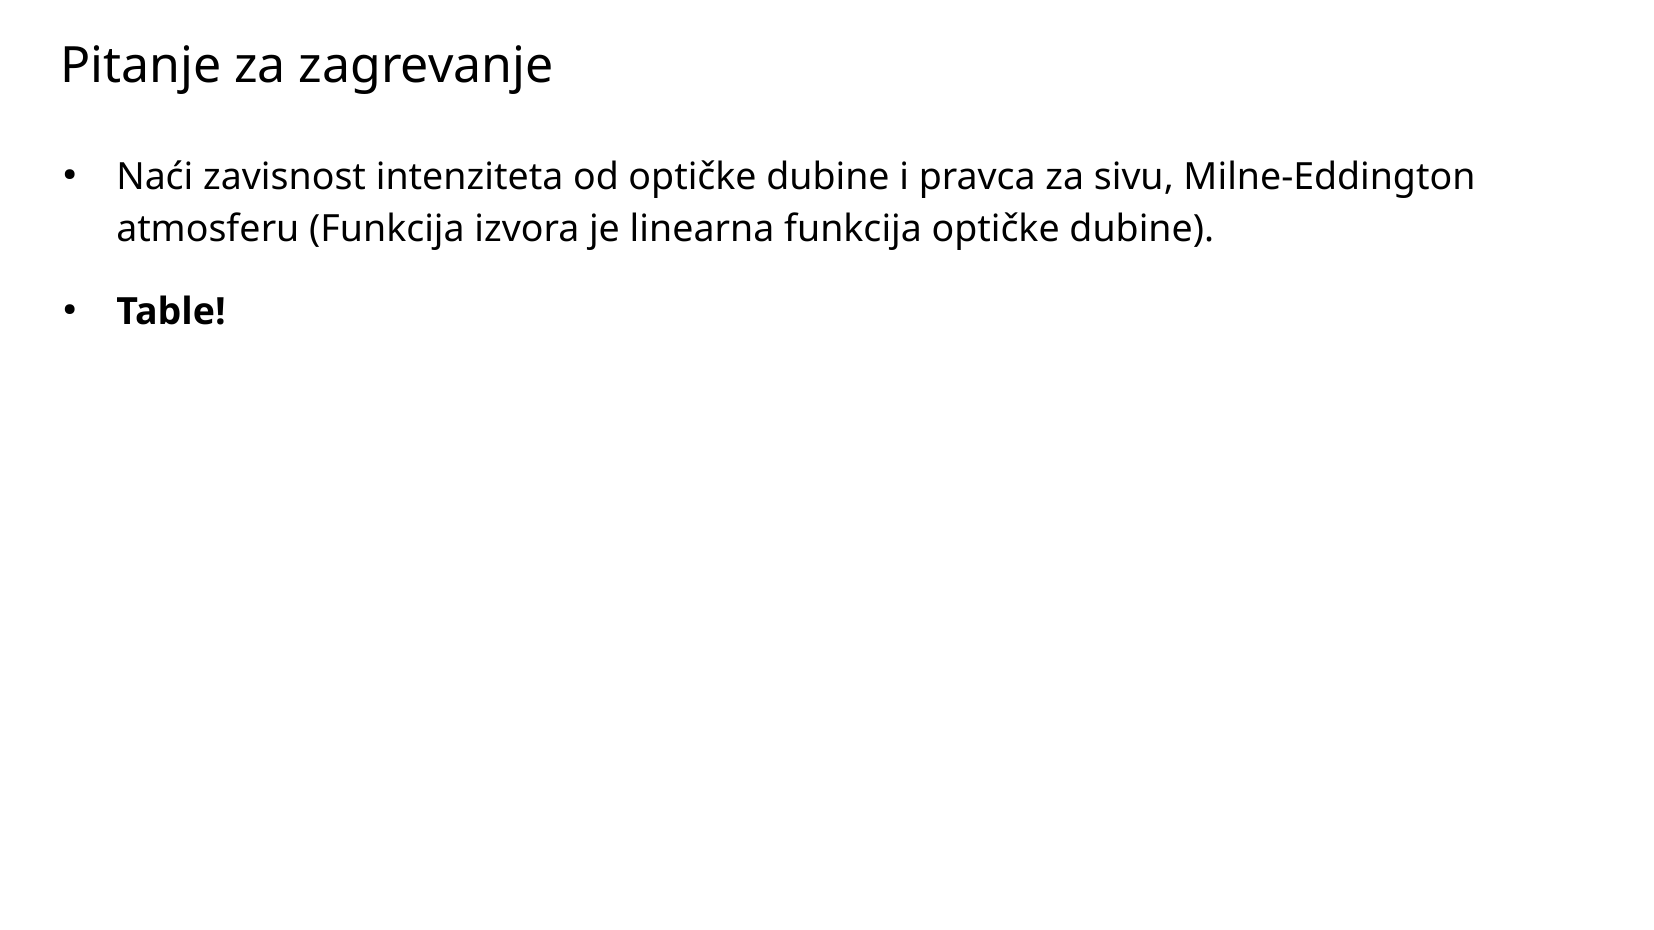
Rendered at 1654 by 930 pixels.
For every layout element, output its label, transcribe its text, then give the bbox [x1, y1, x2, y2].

list Naći zavisnost intenziteta od optičke dubine i pravca za sivu, Milne-Eddington atmosferu (Funkcija izvora je linearna funkcija optičke dubine). Table! [45, 149, 1635, 880]
title Pitanje za zagrevanje [59, 13, 1648, 113]
